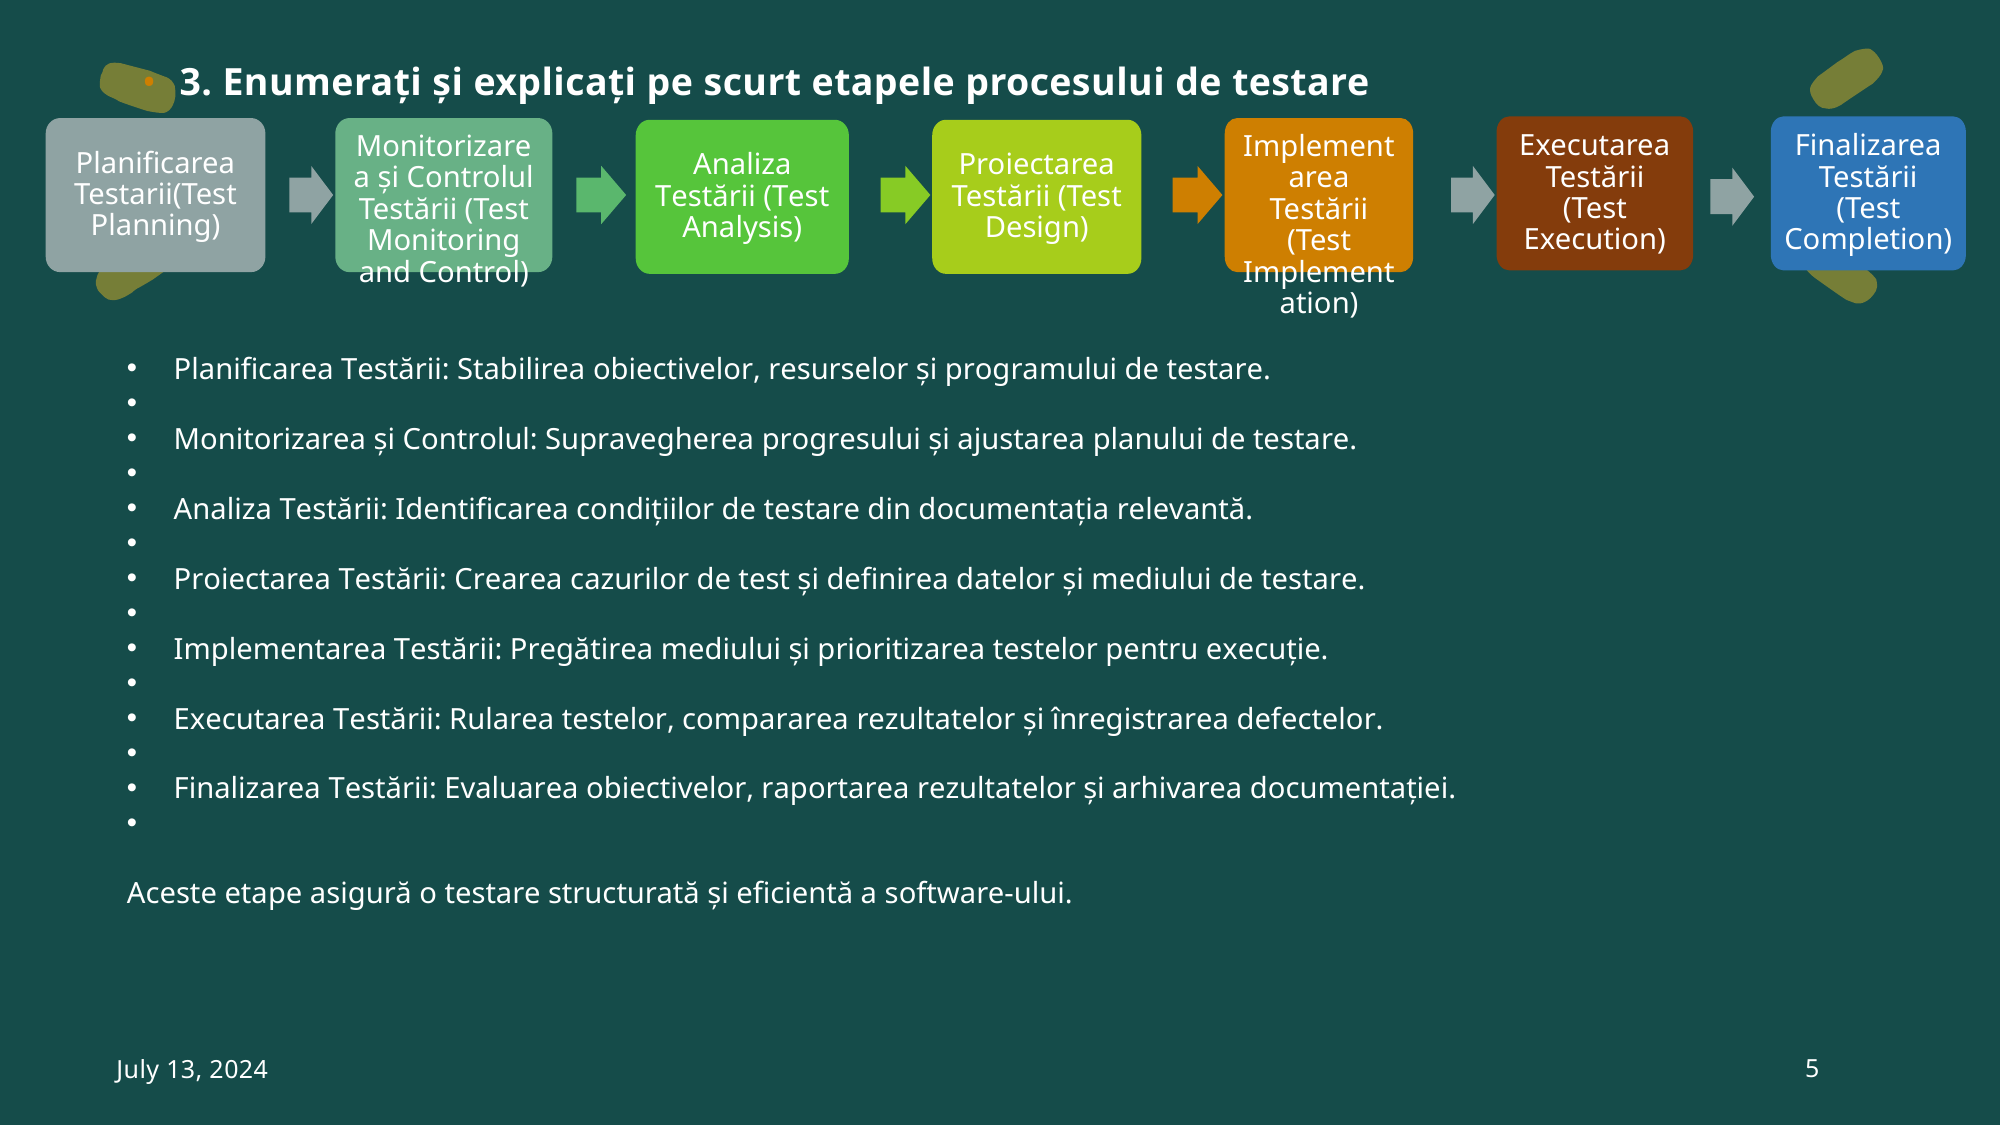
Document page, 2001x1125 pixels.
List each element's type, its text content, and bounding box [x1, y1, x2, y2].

list 3. Enumerați și explicați pe scurt etapele procesului de testare [142, 48, 1889, 582]
text_box [1710, 167, 1755, 226]
text_box Implementarea Testării (Test Implementation) [1224, 118, 1414, 273]
text_box Planificarea Testarii(Test Planning) [45, 118, 266, 273]
text_box [1451, 165, 1495, 225]
text_box Analiza Testării (Test Analysis) [635, 119, 849, 274]
text_box Executarea Testării (Test Execution) [1496, 116, 1694, 271]
text_box [1805, 1006, 2000, 1125]
text_box [289, 165, 334, 225]
text_box Planificarea Testării: Stabilirea obiectivelor, resurselor și programului de testare. Monitorizarea și Controlul: Supravegherea progresului și ajustarea planului de testare. Analiza Testării: Identificarea condițiilor de testare din documentația relevantă. Proiectarea Testării: Crearea cazurilor de test și definirea datelor și mediului de testare. Implementarea Testării: Pregătirea mediului și prioritizarea testelor pentru execuție. Executarea Testării: Rularea testelor, compararea rezultatelor și înregistrarea defectelor. Finalizarea Testării: Evaluarea obiectivelor, raportarea rezultatelor și arhivarea documentației. Aceste etape asigură o testare structurată și eficientă a software-ului. [111, 342, 1806, 924]
text_box Proiectarea Testării (Test Design) [932, 119, 1142, 274]
text_box [880, 165, 931, 225]
text_box July 13, 2024 [116, 1006, 466, 1125]
text_box Monitorizarea și Controlul Testării (Test Monitoring and Control) [335, 118, 553, 273]
text_box [1172, 165, 1223, 225]
text_box [576, 165, 627, 225]
text_box Finalizarea Testării (Test Completion) [1770, 116, 1966, 271]
